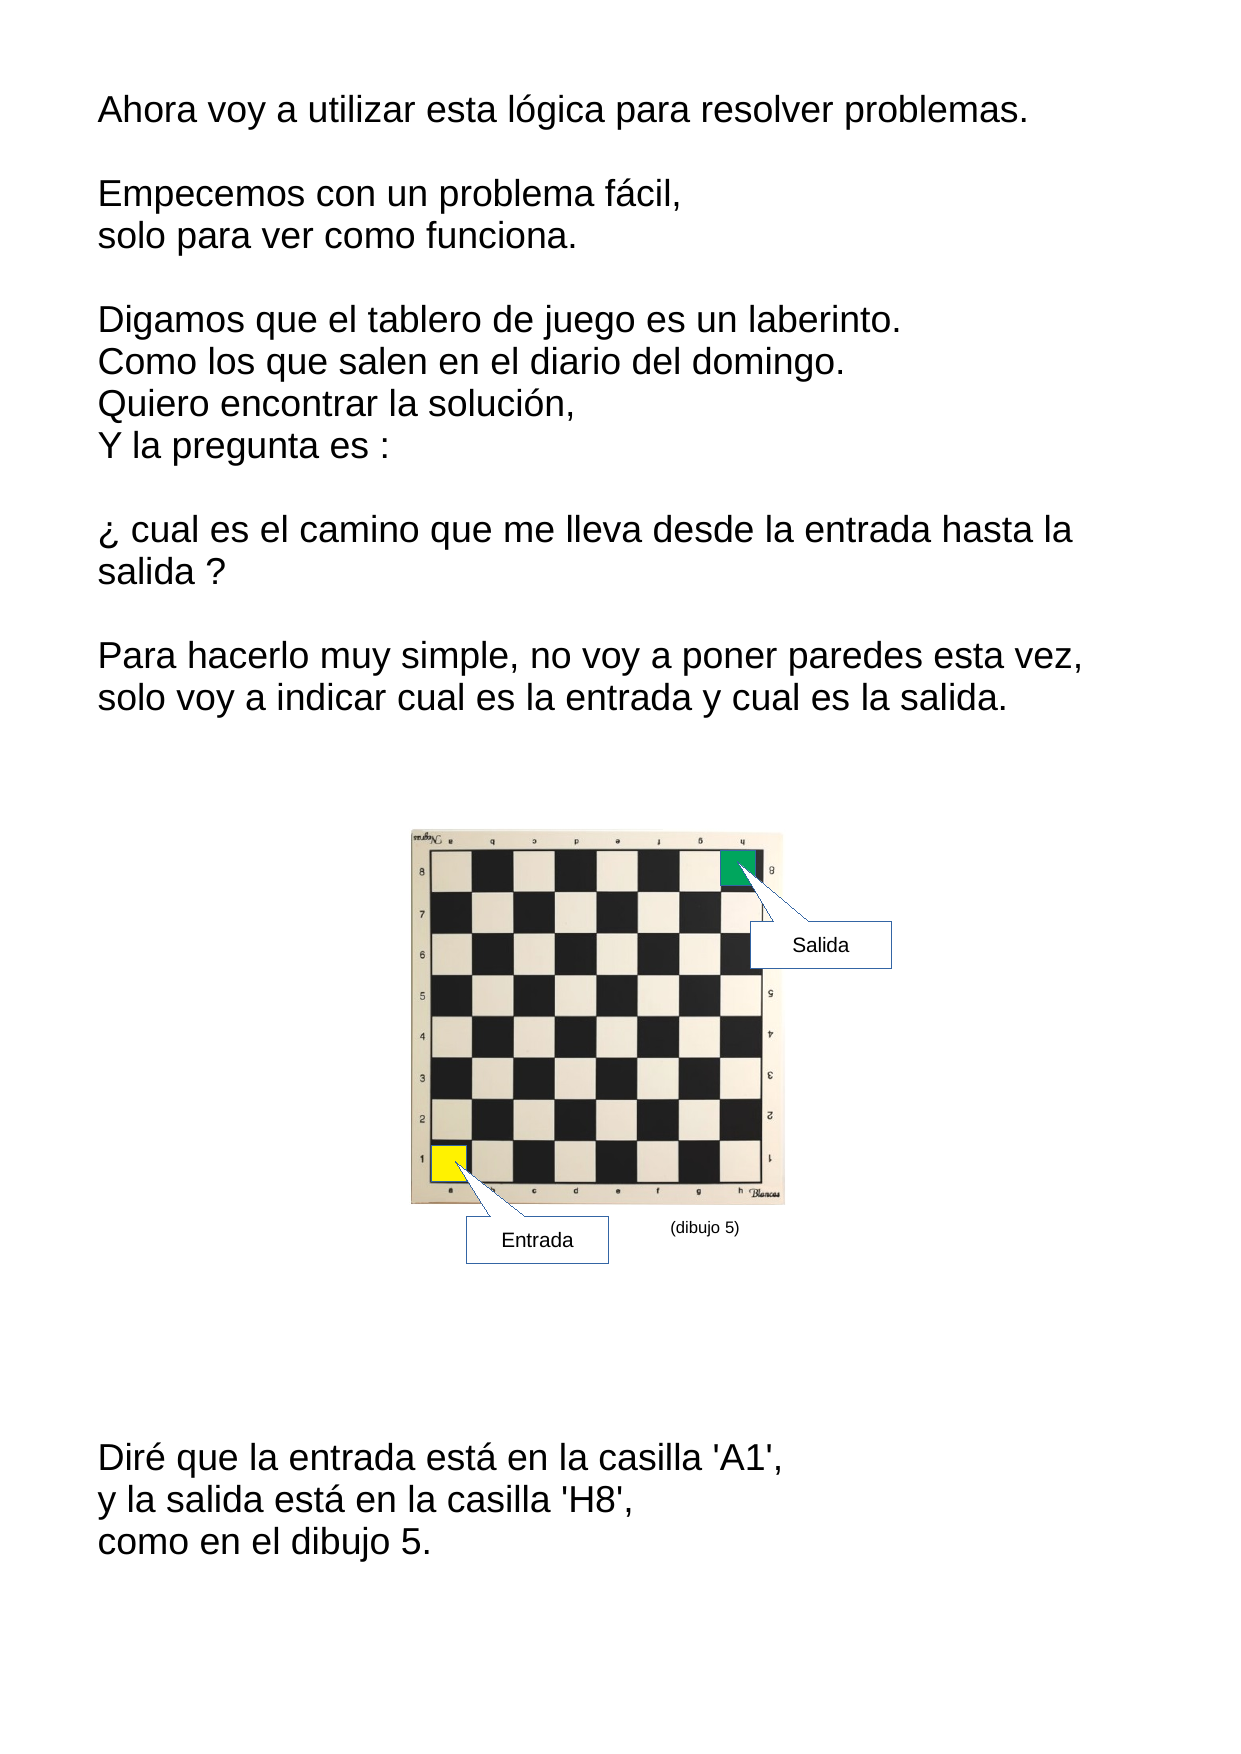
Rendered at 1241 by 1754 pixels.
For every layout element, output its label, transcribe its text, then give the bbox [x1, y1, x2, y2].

picture [409, 1020, 786, 1205]
text_box Entrada [455, 1161, 609, 1264]
text_box [720, 850, 756, 886]
text_box [431, 1145, 467, 1182]
text_box Salida [737, 861, 892, 969]
text_box Ahora voy a utilizar esta lógica para resolver problemas. Empecemos con un problema fácil, solo para ver como funciona. Digamos que el tablero de juego es un laberinto. Como los que salen en el diario del domingo. Quiero encontrar la solución, Y la pregunta es : ¿ cual es el camino que me lleva desde la entrada hasta la salida ? Para hacerlo muy simple, no voy a poner paredes esta vez, solo voy a indicar cual es la entrada y cual es la salida. [82, 81, 1170, 1020]
text_box (dibujo 5) [655, 1210, 755, 1245]
text_box Diré que la entrada está en la casilla 'A1', y la salida está en la casilla 'H8', como en el dibujo 5. [82, 1429, 1170, 1570]
